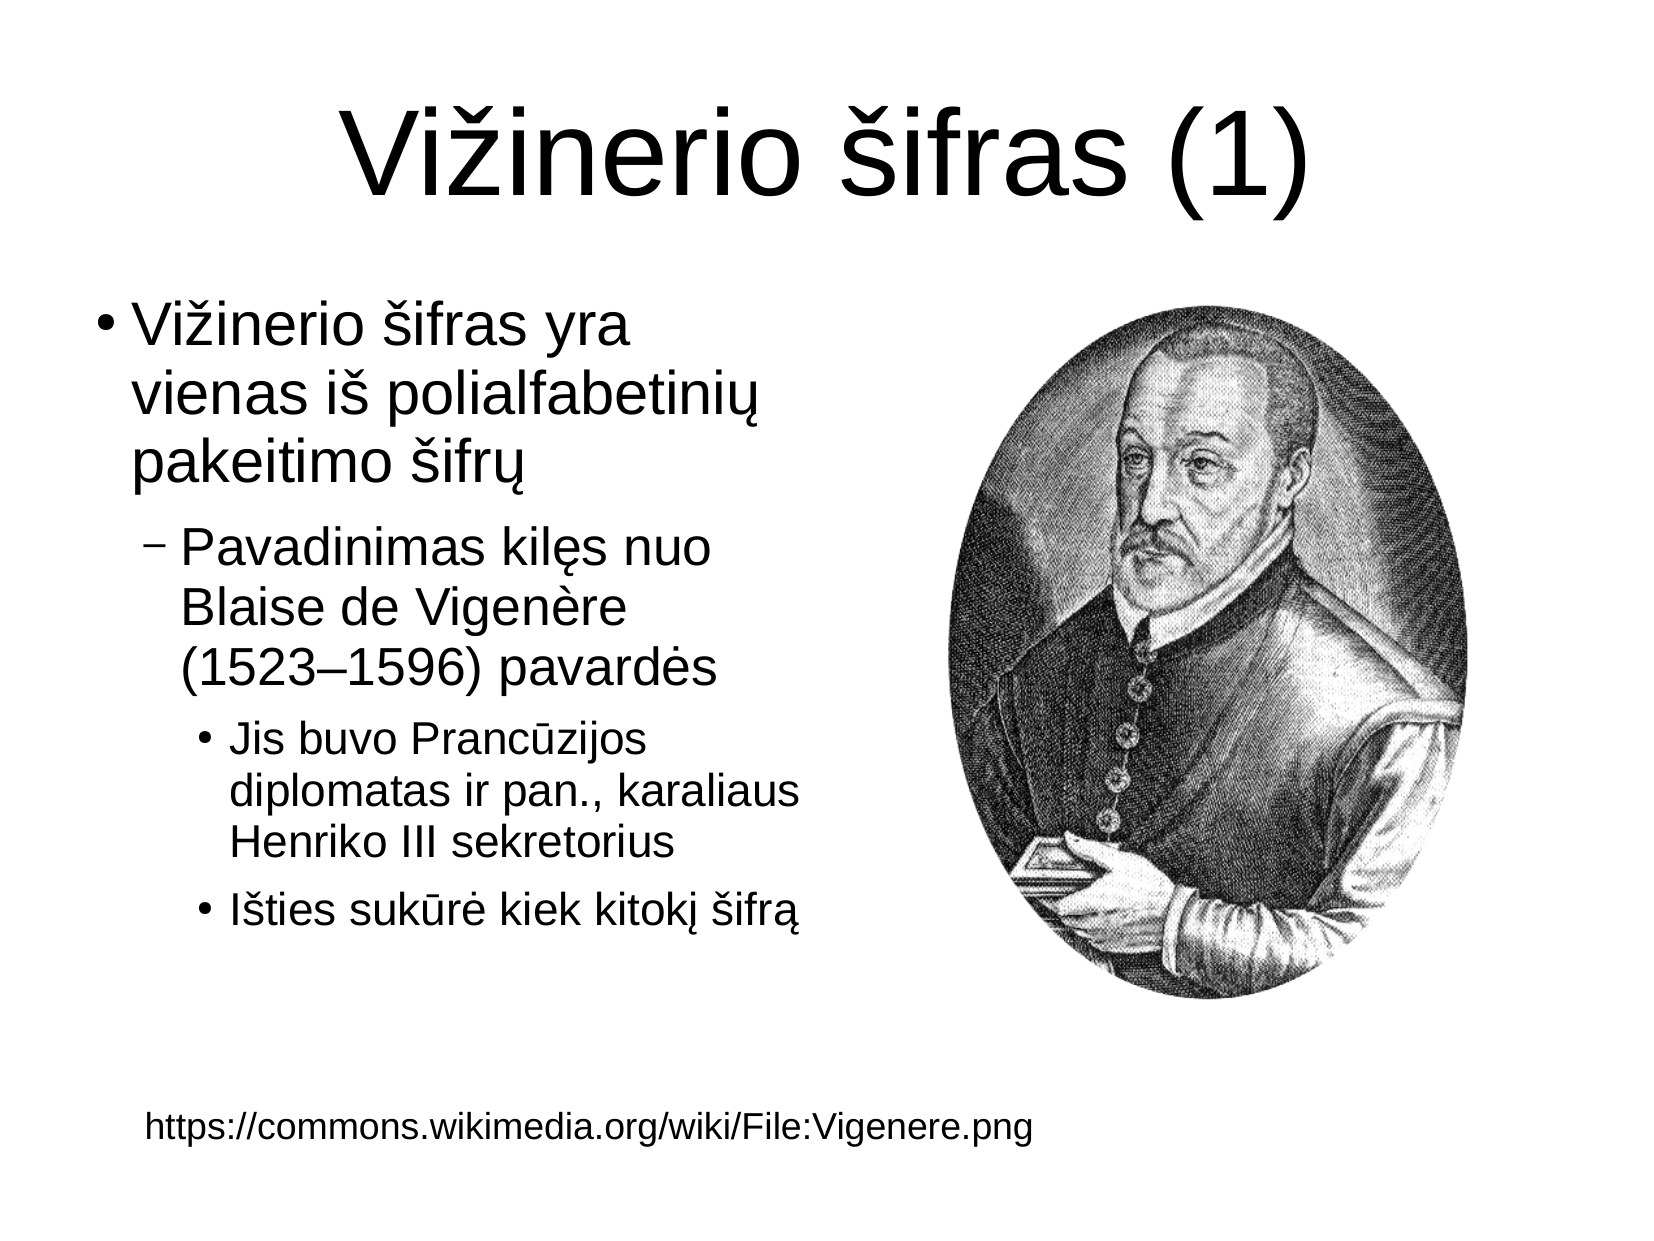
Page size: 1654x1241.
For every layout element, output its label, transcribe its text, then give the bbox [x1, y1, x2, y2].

picture [930, 290, 1487, 1010]
title Vižinerio šifras (1) [82, 49, 1571, 257]
text_box https://commons.wikimedia.org/wiki/File:Vigenere.png [129, 1098, 1050, 1156]
list Vižinerio šifras yra vienas iš polialfabetinių pakeitimo šifrų Pavadinimas kilęs nuo Blaise de Vigenère (1523–1596) pavardės Jis buvo Prancūzijos diplomatas ir pan., karaliaus Henriko III sekretorius Išties sukūrė kiek kitokį šifrą [82, 290, 809, 1010]
